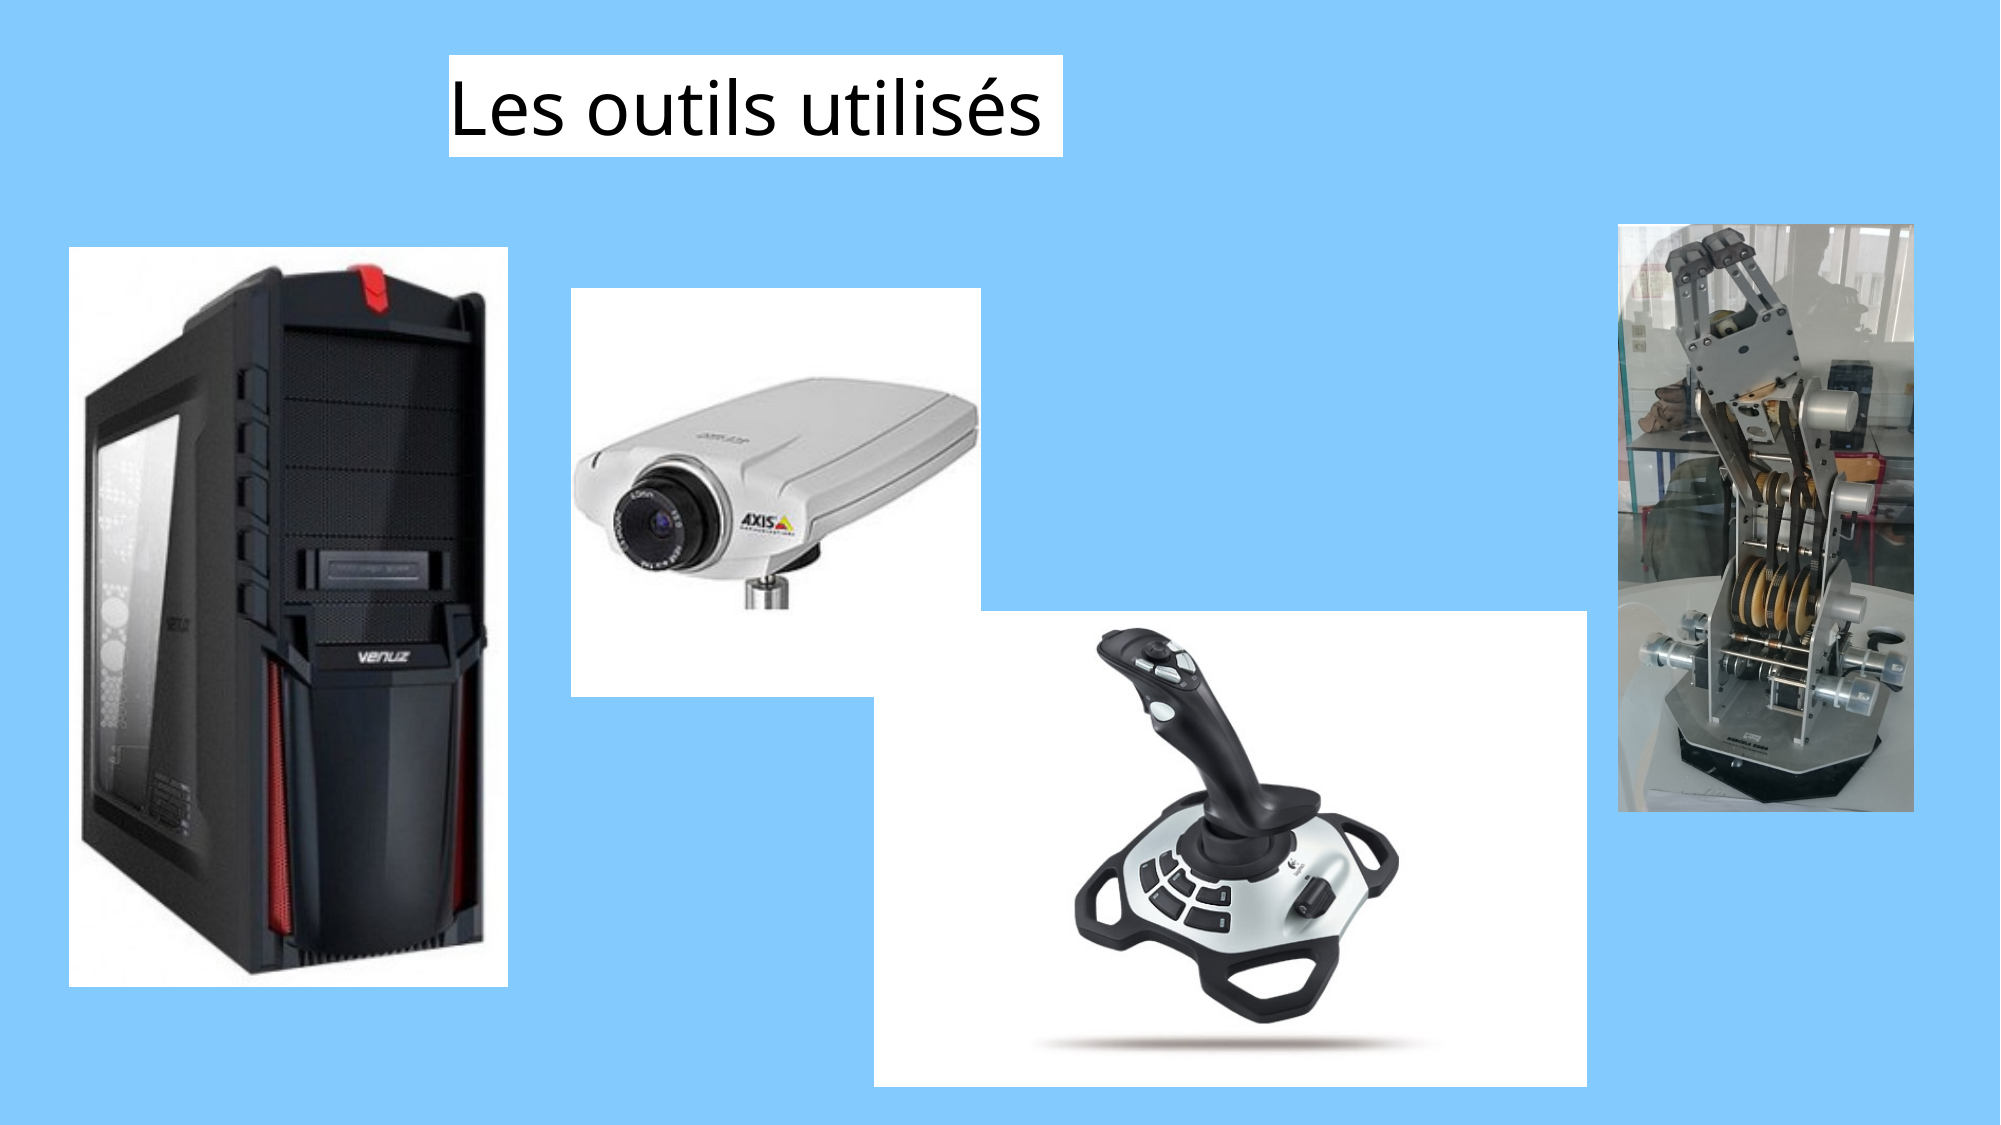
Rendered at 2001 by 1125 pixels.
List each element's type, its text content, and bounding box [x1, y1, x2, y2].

picture [571, 288, 1587, 1087]
picture [1618, 224, 1914, 813]
picture [69, 247, 508, 987]
title Les outils utilisés [212, 47, 1650, 164]
